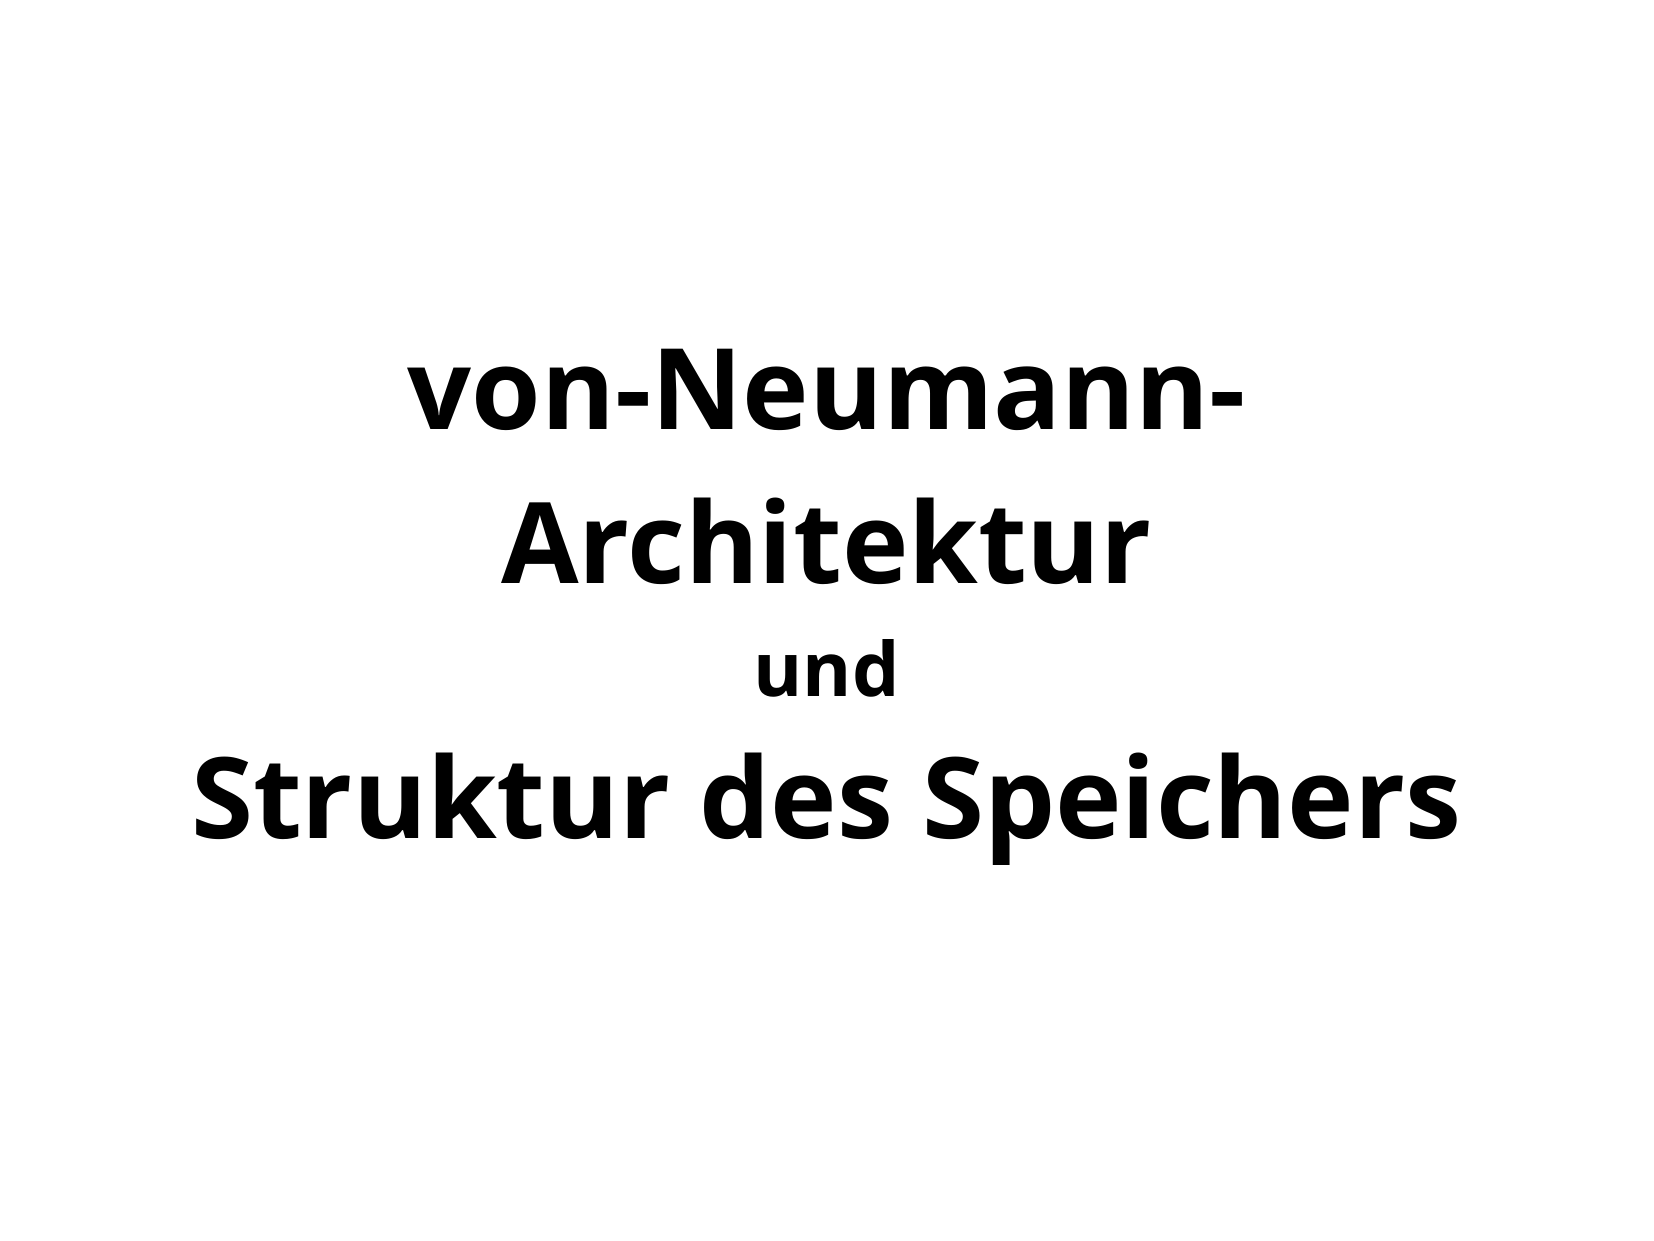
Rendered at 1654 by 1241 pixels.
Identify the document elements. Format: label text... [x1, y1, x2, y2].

subtitle von-Neumann- Architektur und Struktur des Speichers [23, 47, 1630, 1134]
